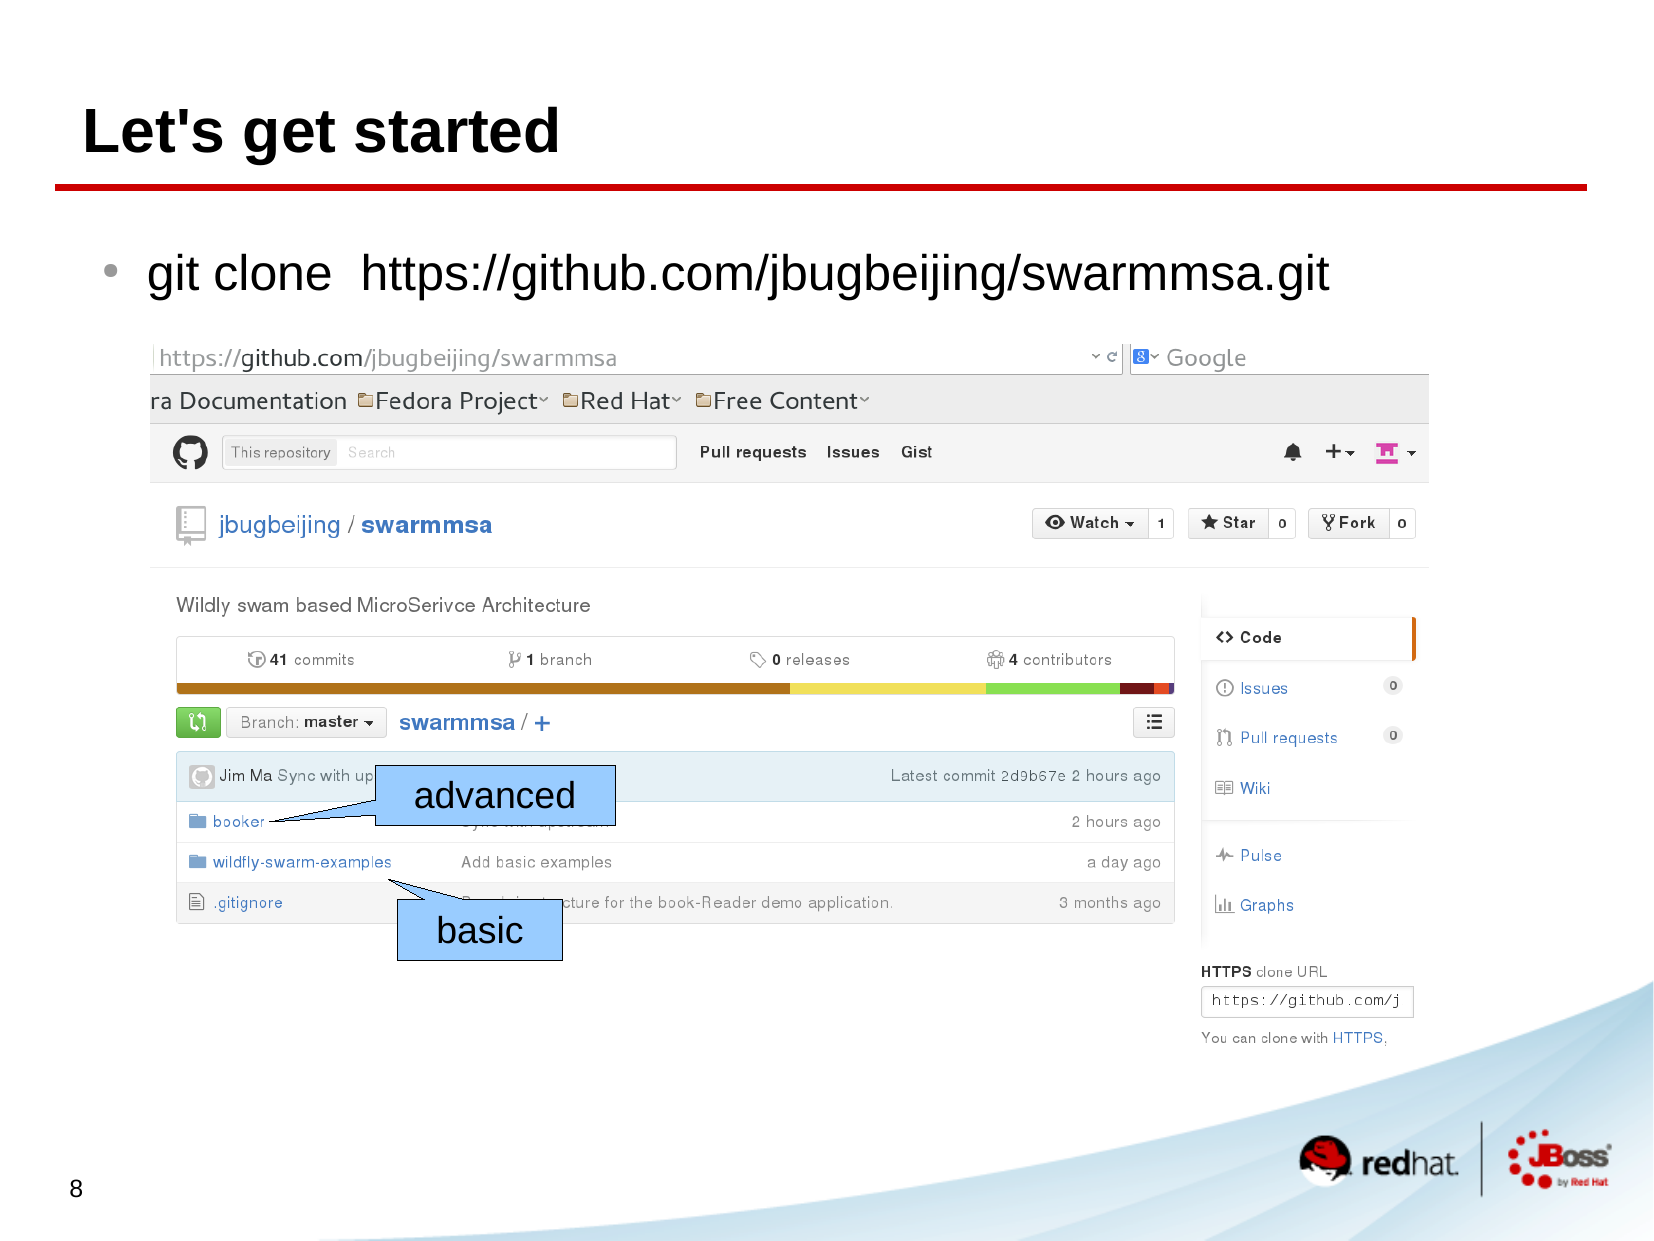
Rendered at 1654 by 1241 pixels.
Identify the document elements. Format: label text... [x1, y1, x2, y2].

text_box basic [388, 879, 563, 961]
picture [0, 0, 1654, 1241]
list git clone https://github.com/jbugbeijing/swarmmsa.git [86, 244, 1576, 1039]
text_box advanced [269, 765, 616, 826]
title Let's get started [82, 37, 1571, 226]
